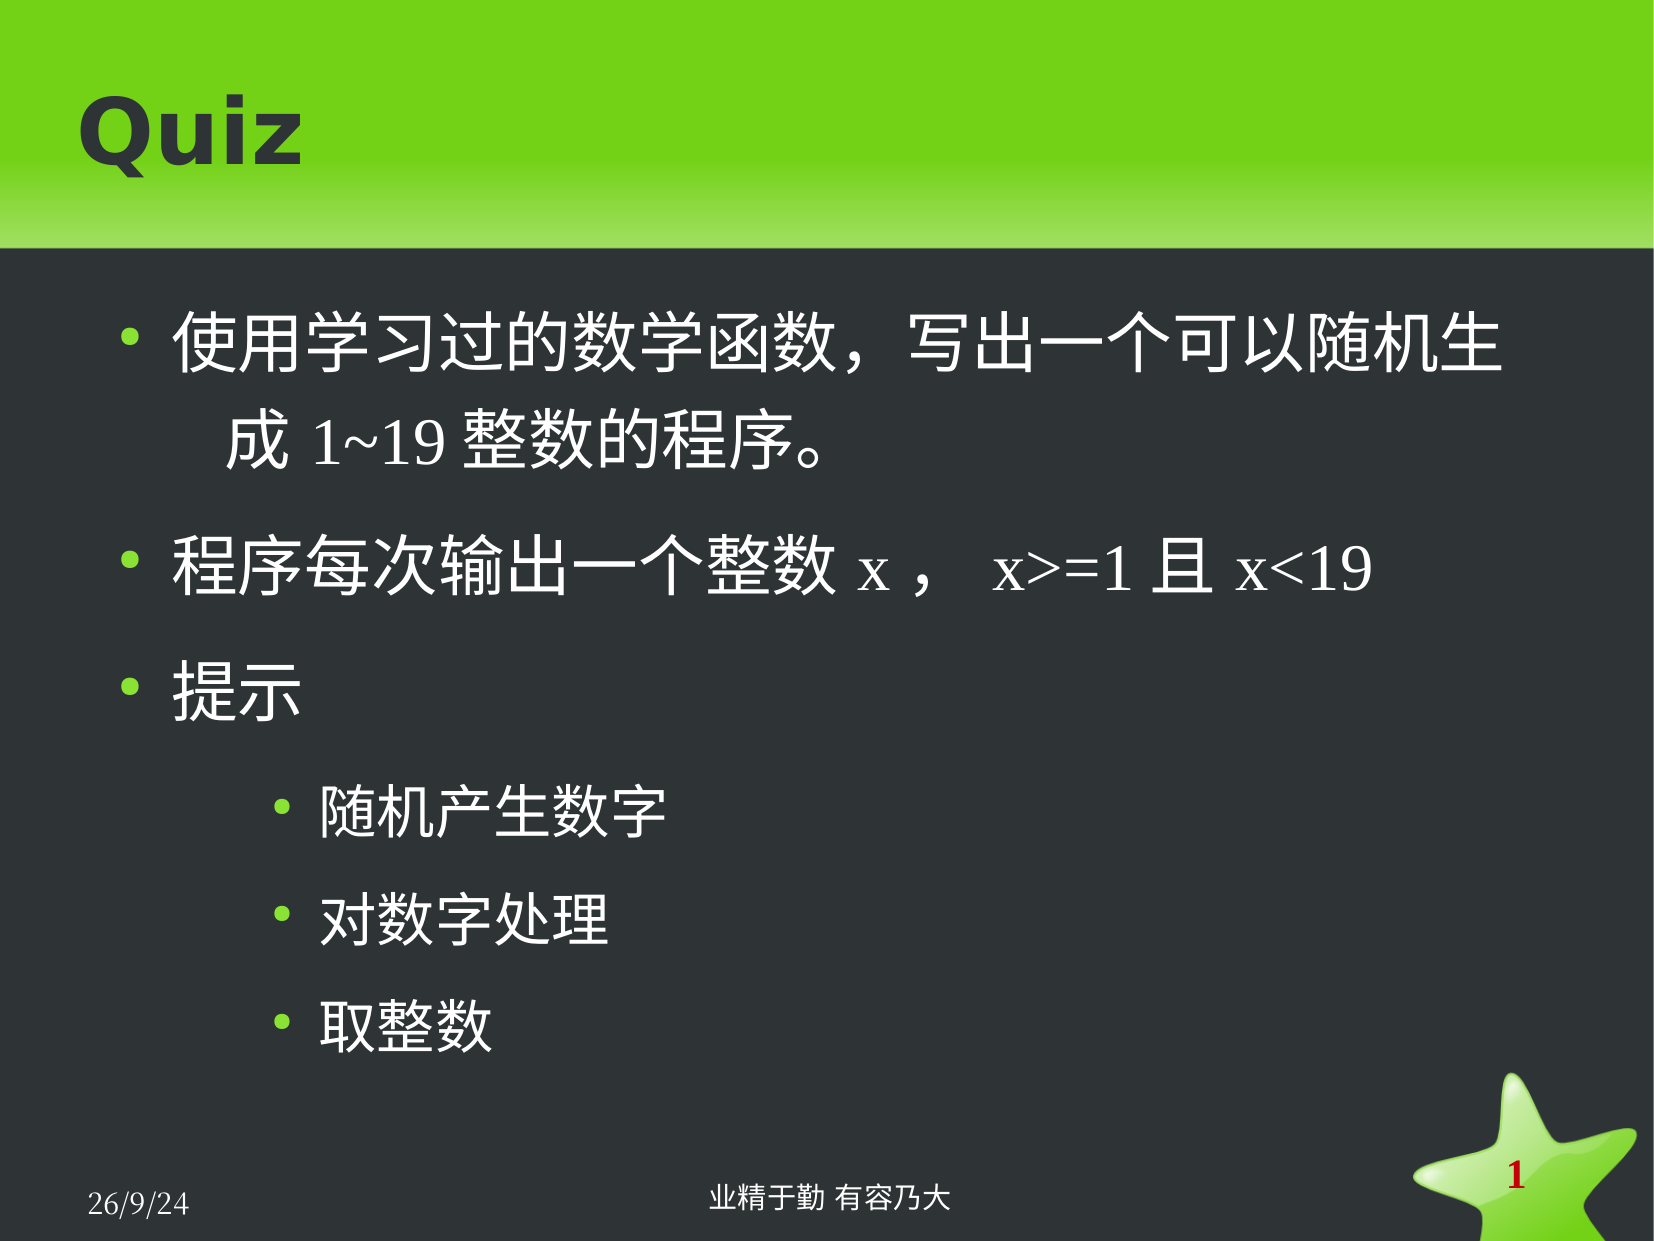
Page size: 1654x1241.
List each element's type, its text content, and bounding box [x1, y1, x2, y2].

picture [0, 0, 1654, 1241]
title Quiz [76, 29, 1565, 237]
list 使用学习过的数学函数，写出一个可以随机生成1~19整数的程序。 程序每次输出一个整数x，x>=1且x<19 提示 随机产生数字 对数字处理 取整数 [82, 290, 1571, 1109]
